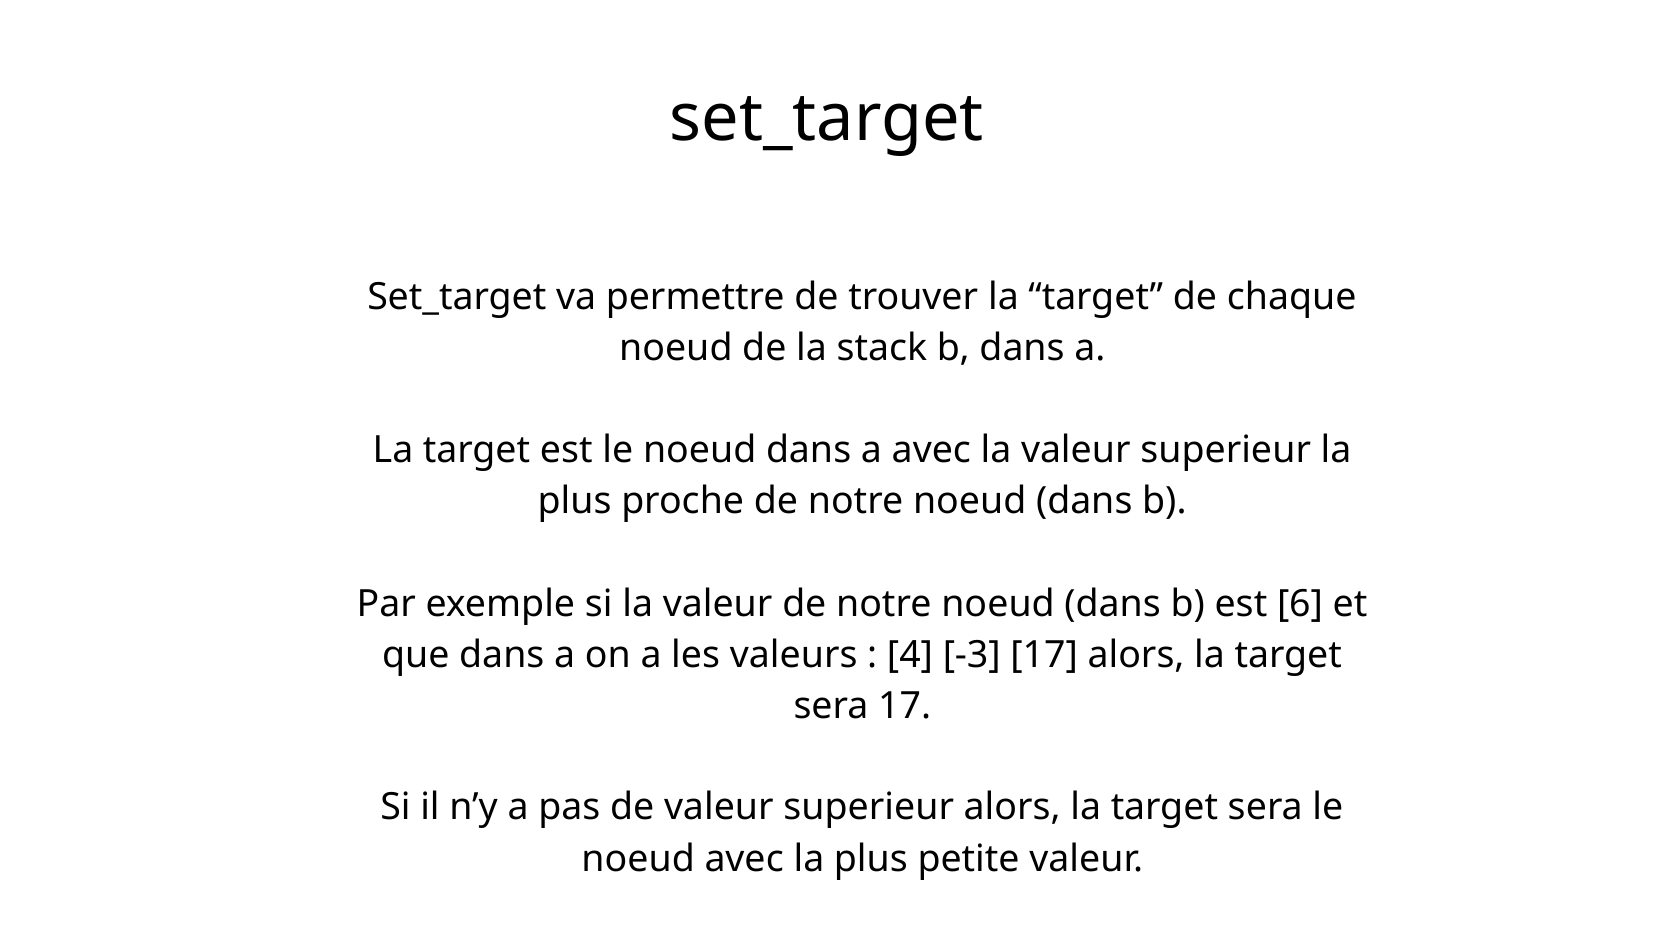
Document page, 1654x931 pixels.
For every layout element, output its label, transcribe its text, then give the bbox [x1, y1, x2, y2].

title set_target [82, 37, 1571, 193]
text_box Set_target va permettre de trouver la “target” de chaque noeud de la stack b, dans a. La target est le noeud dans a avec la valeur superieur la plus proche de notre noeud (dans b). Par exemple si la valeur de notre noeud (dans b) est [6] et que dans a on a les valeurs : [4] [-3] [17] alors, la target sera 17. Si il n’y a pas de valeur superieur alors, la target sera le noeud avec la plus petite valeur. [337, 262, 1388, 863]
